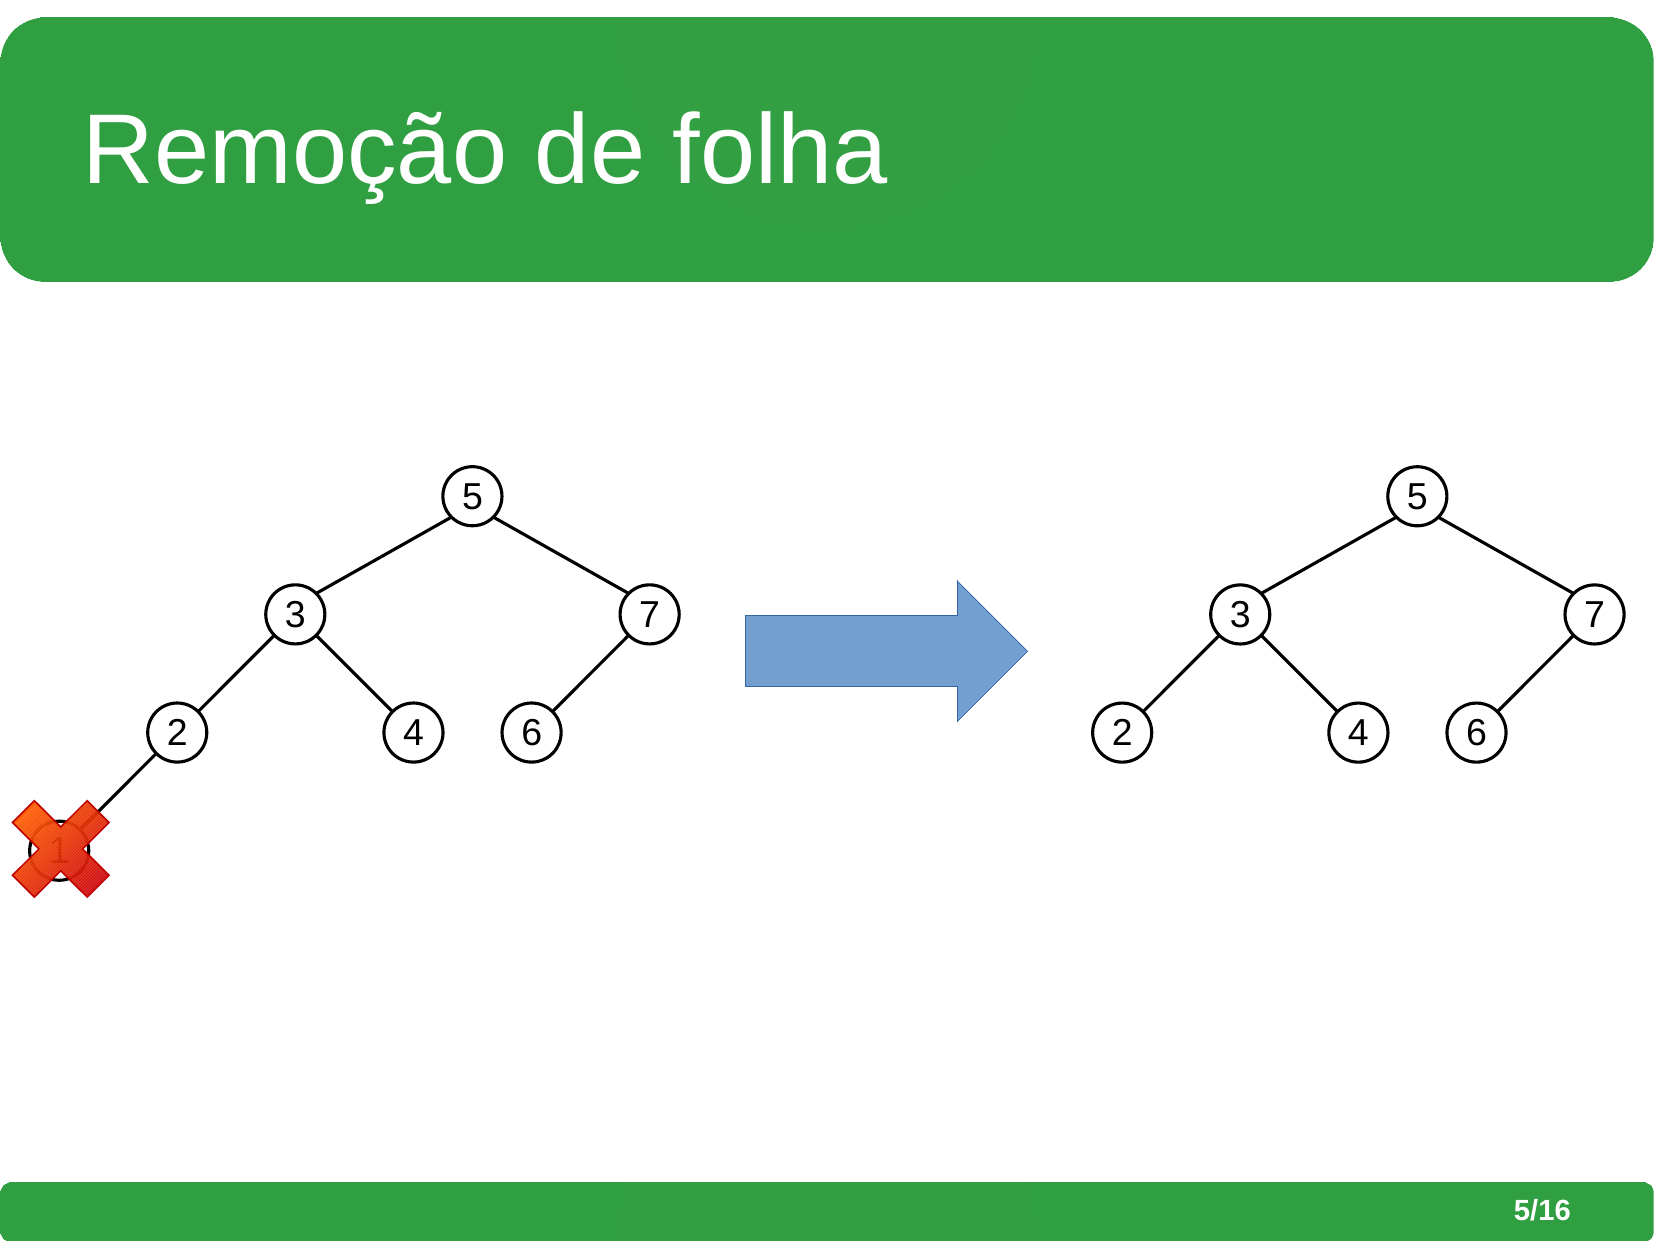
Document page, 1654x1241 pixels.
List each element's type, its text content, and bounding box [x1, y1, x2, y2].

text_box 2 [1092, 703, 1152, 763]
text_box 3 [265, 584, 325, 644]
text_box 7 [620, 584, 680, 644]
text_box 7 [1565, 584, 1625, 644]
text_box [745, 580, 1028, 722]
text_box 4 [383, 702, 444, 763]
text_box 4 [1328, 703, 1388, 763]
picture [0, 765, 144, 933]
text_box 6 [502, 702, 562, 763]
text_box 5 [442, 466, 502, 526]
text_box 6 [1446, 703, 1507, 763]
text_box 2 [147, 702, 207, 763]
text_box 3 [1210, 584, 1270, 644]
title Remoção de folha [82, 47, 1571, 252]
text_box 5 [1387, 466, 1447, 526]
